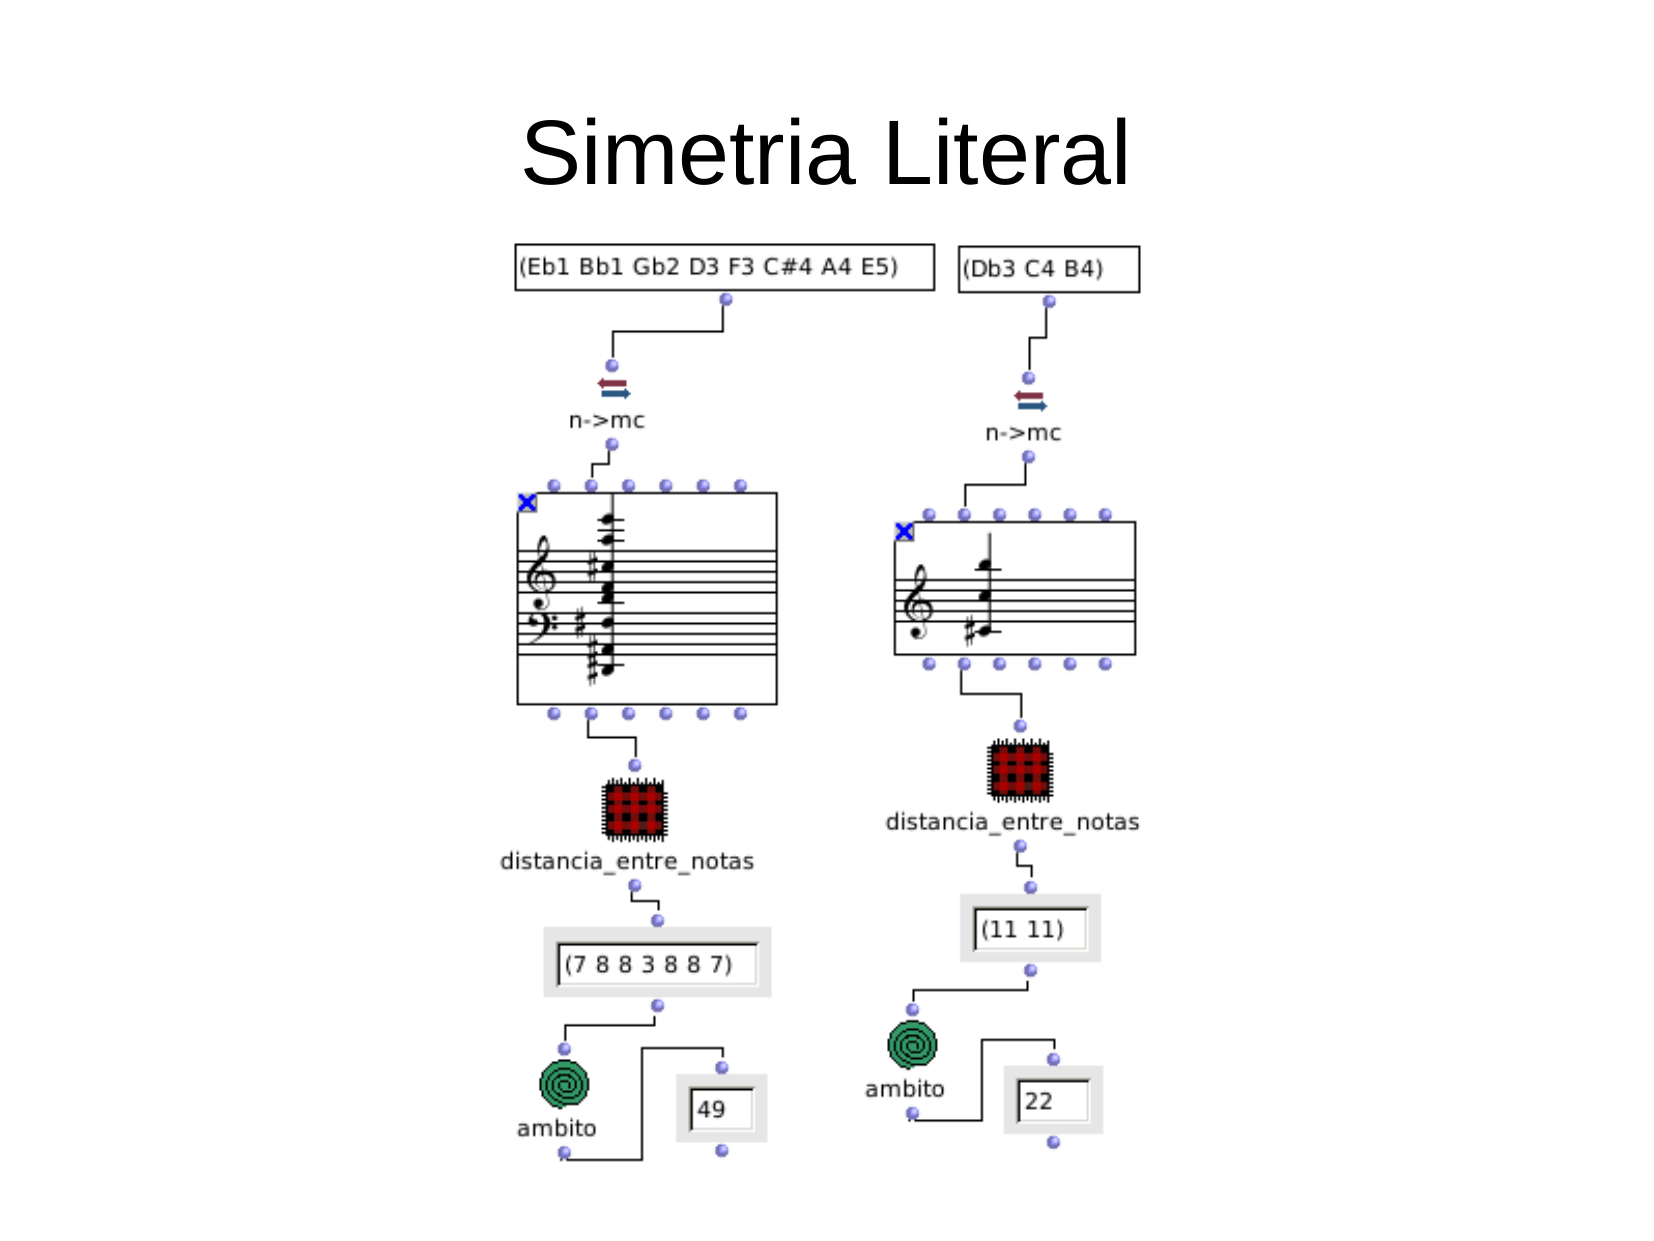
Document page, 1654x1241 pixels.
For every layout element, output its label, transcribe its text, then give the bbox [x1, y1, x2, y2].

title Simetria Literal [82, 49, 1571, 257]
picture [484, 213, 1170, 1205]
